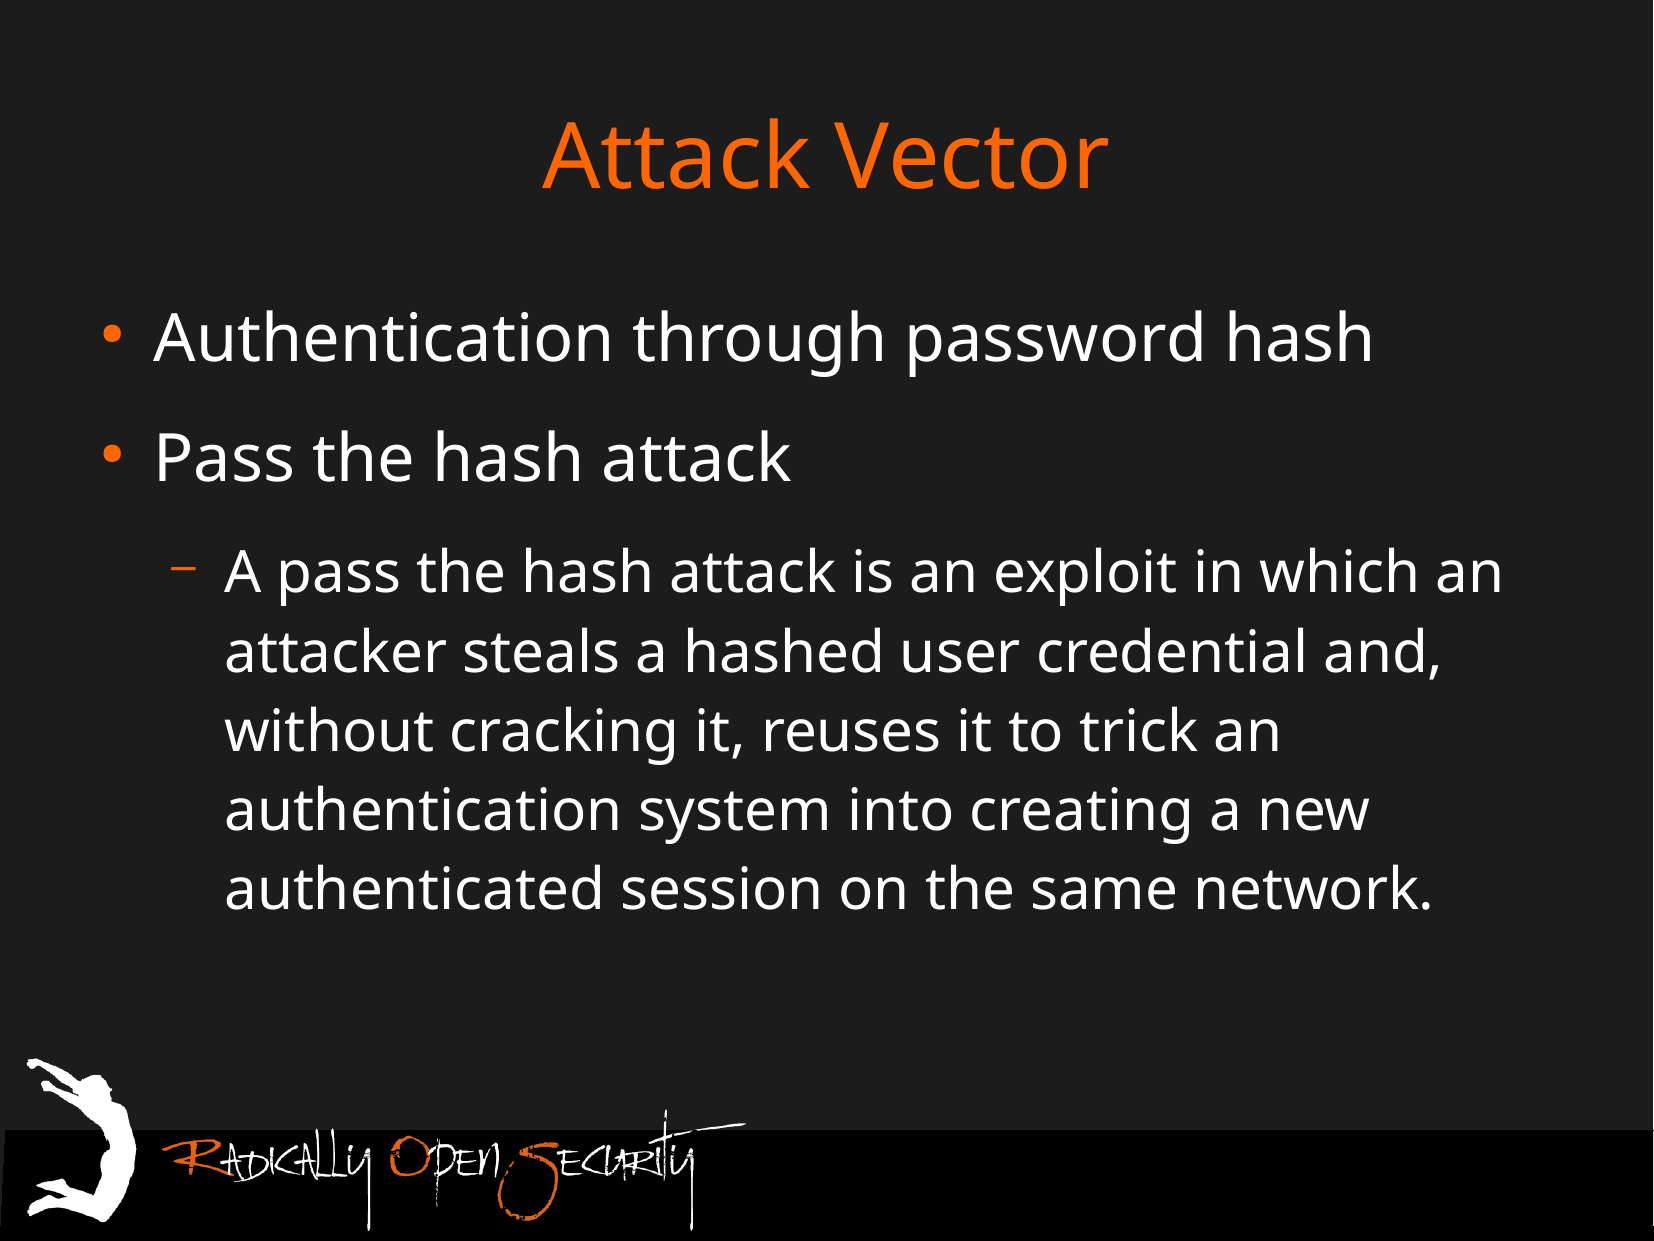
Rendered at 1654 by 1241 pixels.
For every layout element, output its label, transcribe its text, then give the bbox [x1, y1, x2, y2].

title Attack Vector [82, 49, 1571, 257]
list Authentication through password hash Pass the hash attack A pass the hash attack is an exploit in which an attacker steals a hashed user credential and, without cracking it, reuses it to trick an authentication system into creating a new authenticated session on the same network. [82, 290, 1571, 1010]
picture [0, 1022, 778, 1241]
